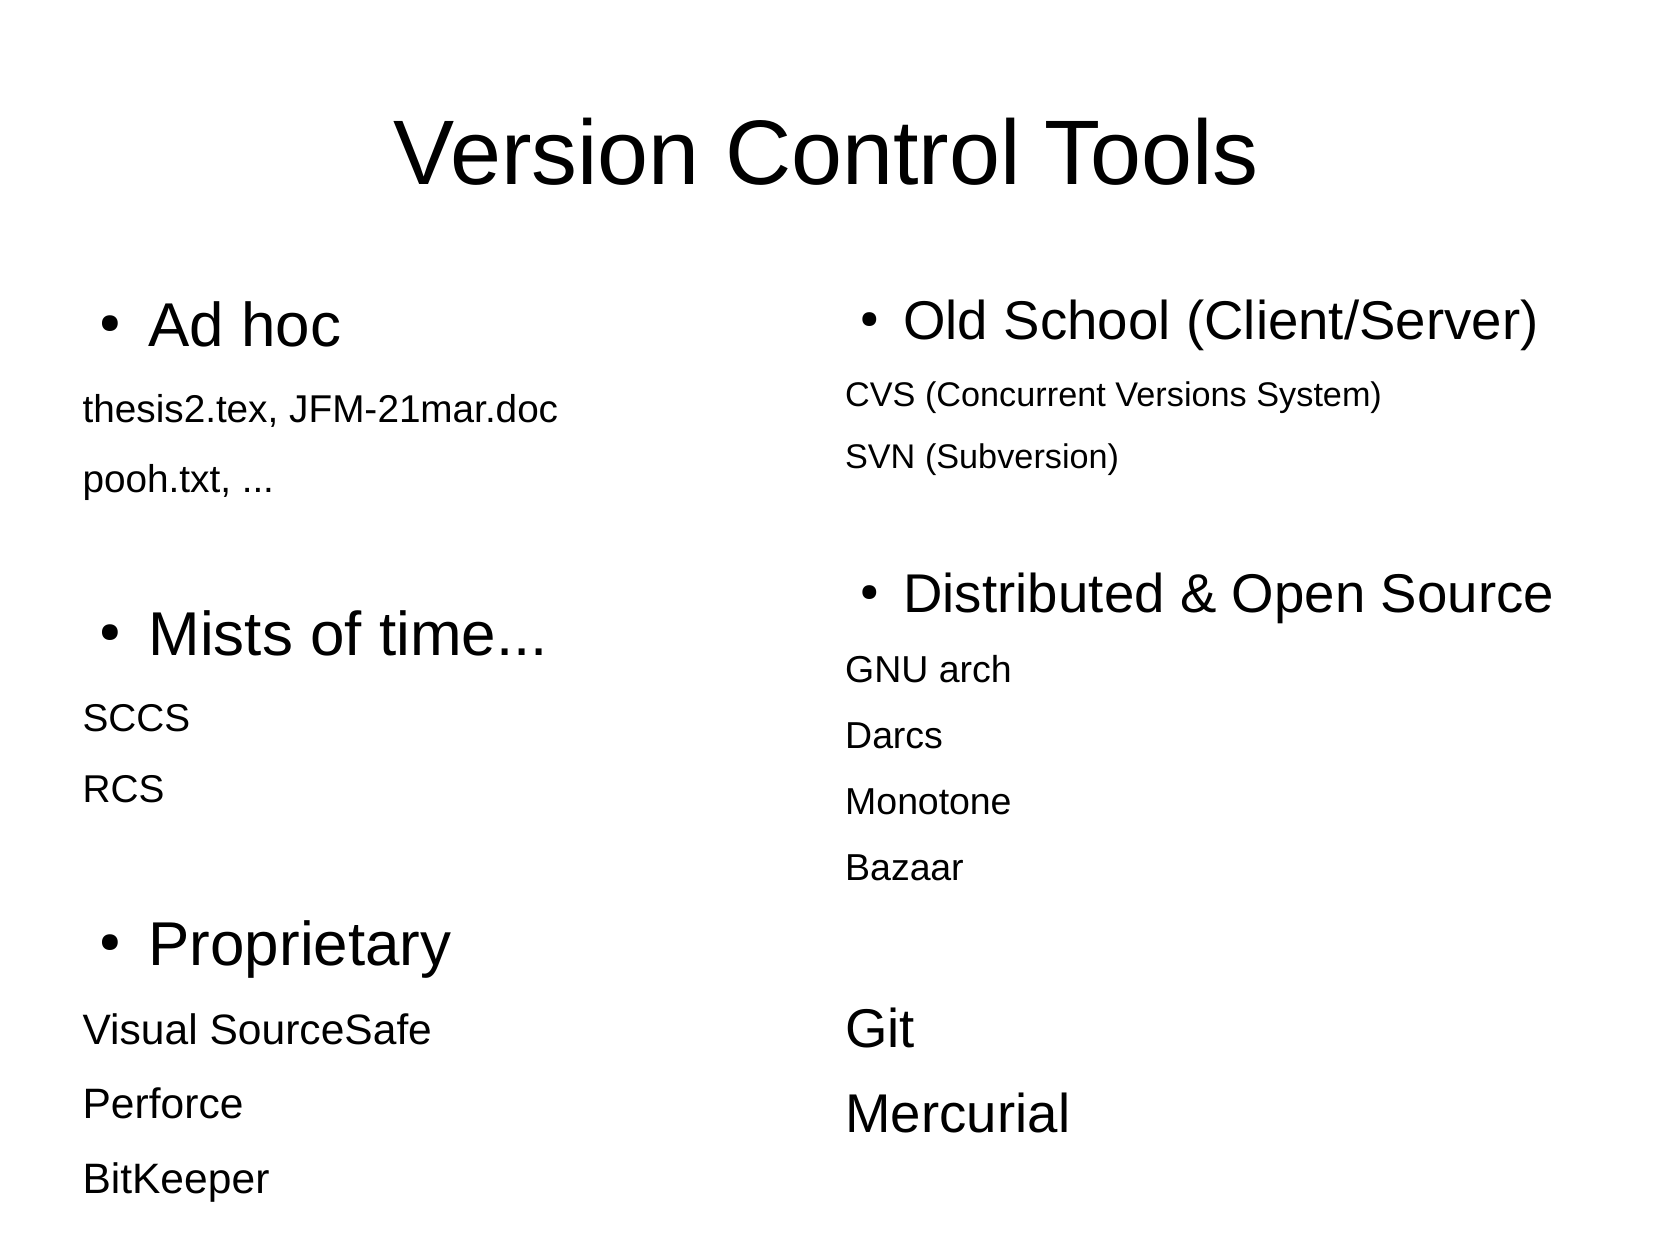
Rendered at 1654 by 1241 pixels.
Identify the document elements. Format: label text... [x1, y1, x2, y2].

title Version Control Tools [82, 49, 1571, 257]
list Ad hoc thesis2.tex, JFM-21mar.doc pooh.txt, ... Mists of time... SCCS RCS Proprietary Visual SourceSafe Perforce BitKeeper [82, 290, 809, 1205]
list Old School (Client/Server) CVS (Concurrent Versions System) SVN (Subversion) Distributed & Open Source GNU arch Darcs Monotone Bazaar Git Mercurial [845, 290, 1572, 1205]
